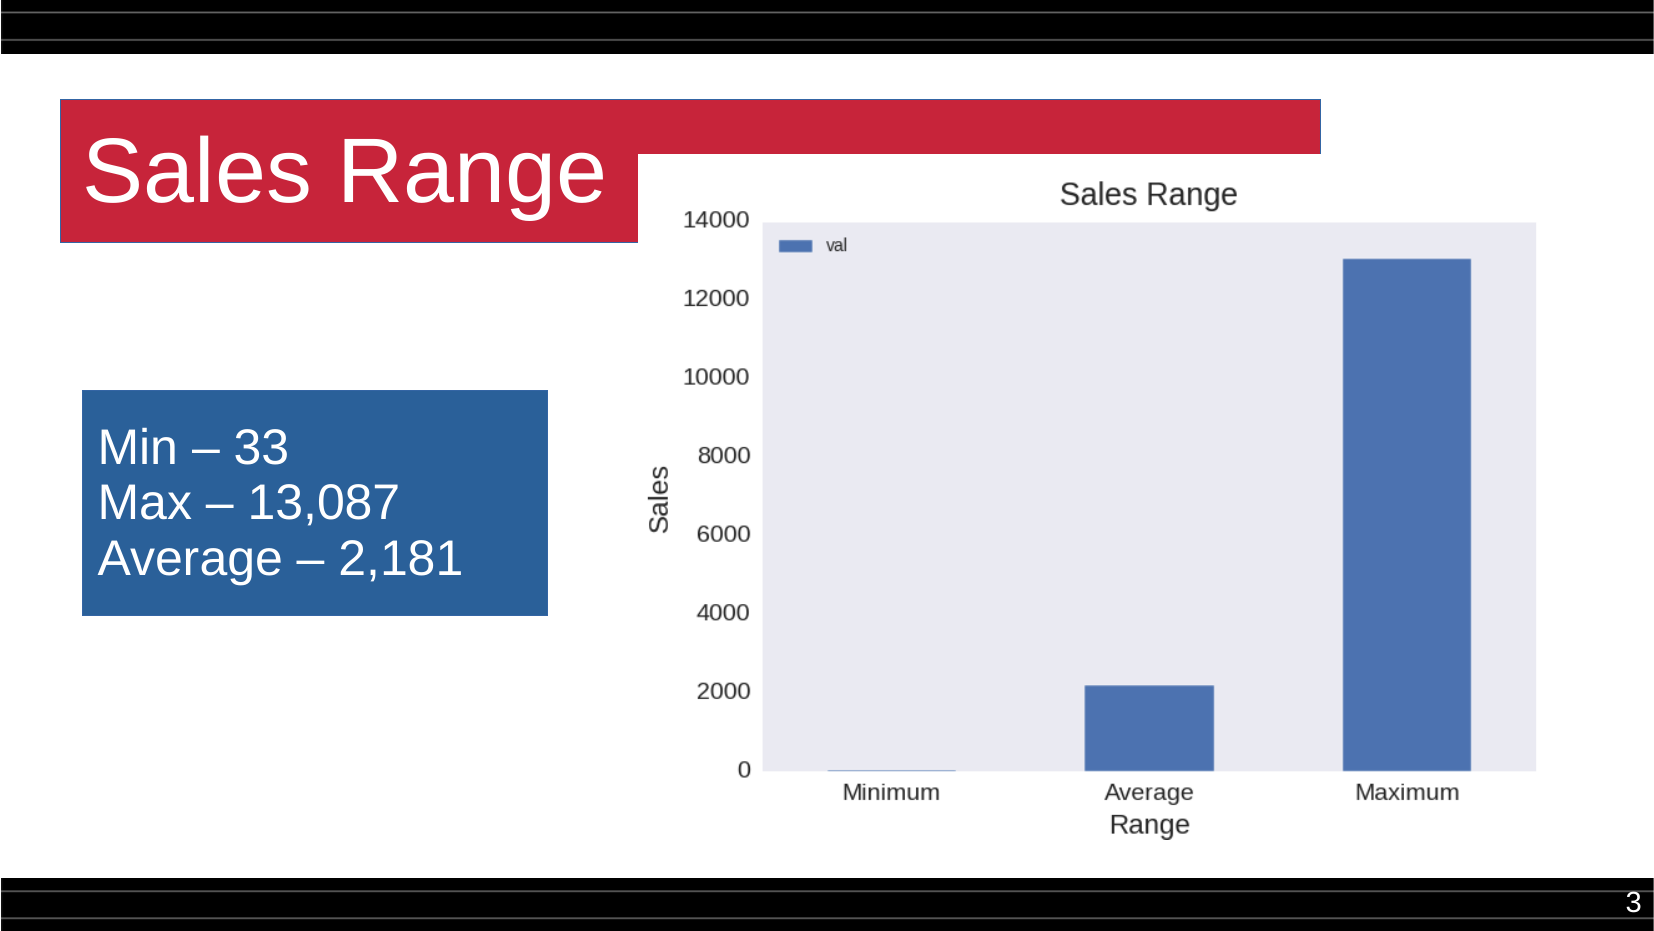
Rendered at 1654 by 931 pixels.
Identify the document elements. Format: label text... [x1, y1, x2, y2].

title Sales Range [82, 92, 1571, 249]
text_box [60, 99, 82, 243]
text_box Min – 33 Max – 13,087 Average – 2,181 [82, 390, 548, 616]
picture [638, 154, 1636, 841]
picture [1, 0, 1654, 54]
picture [1, 878, 1654, 931]
